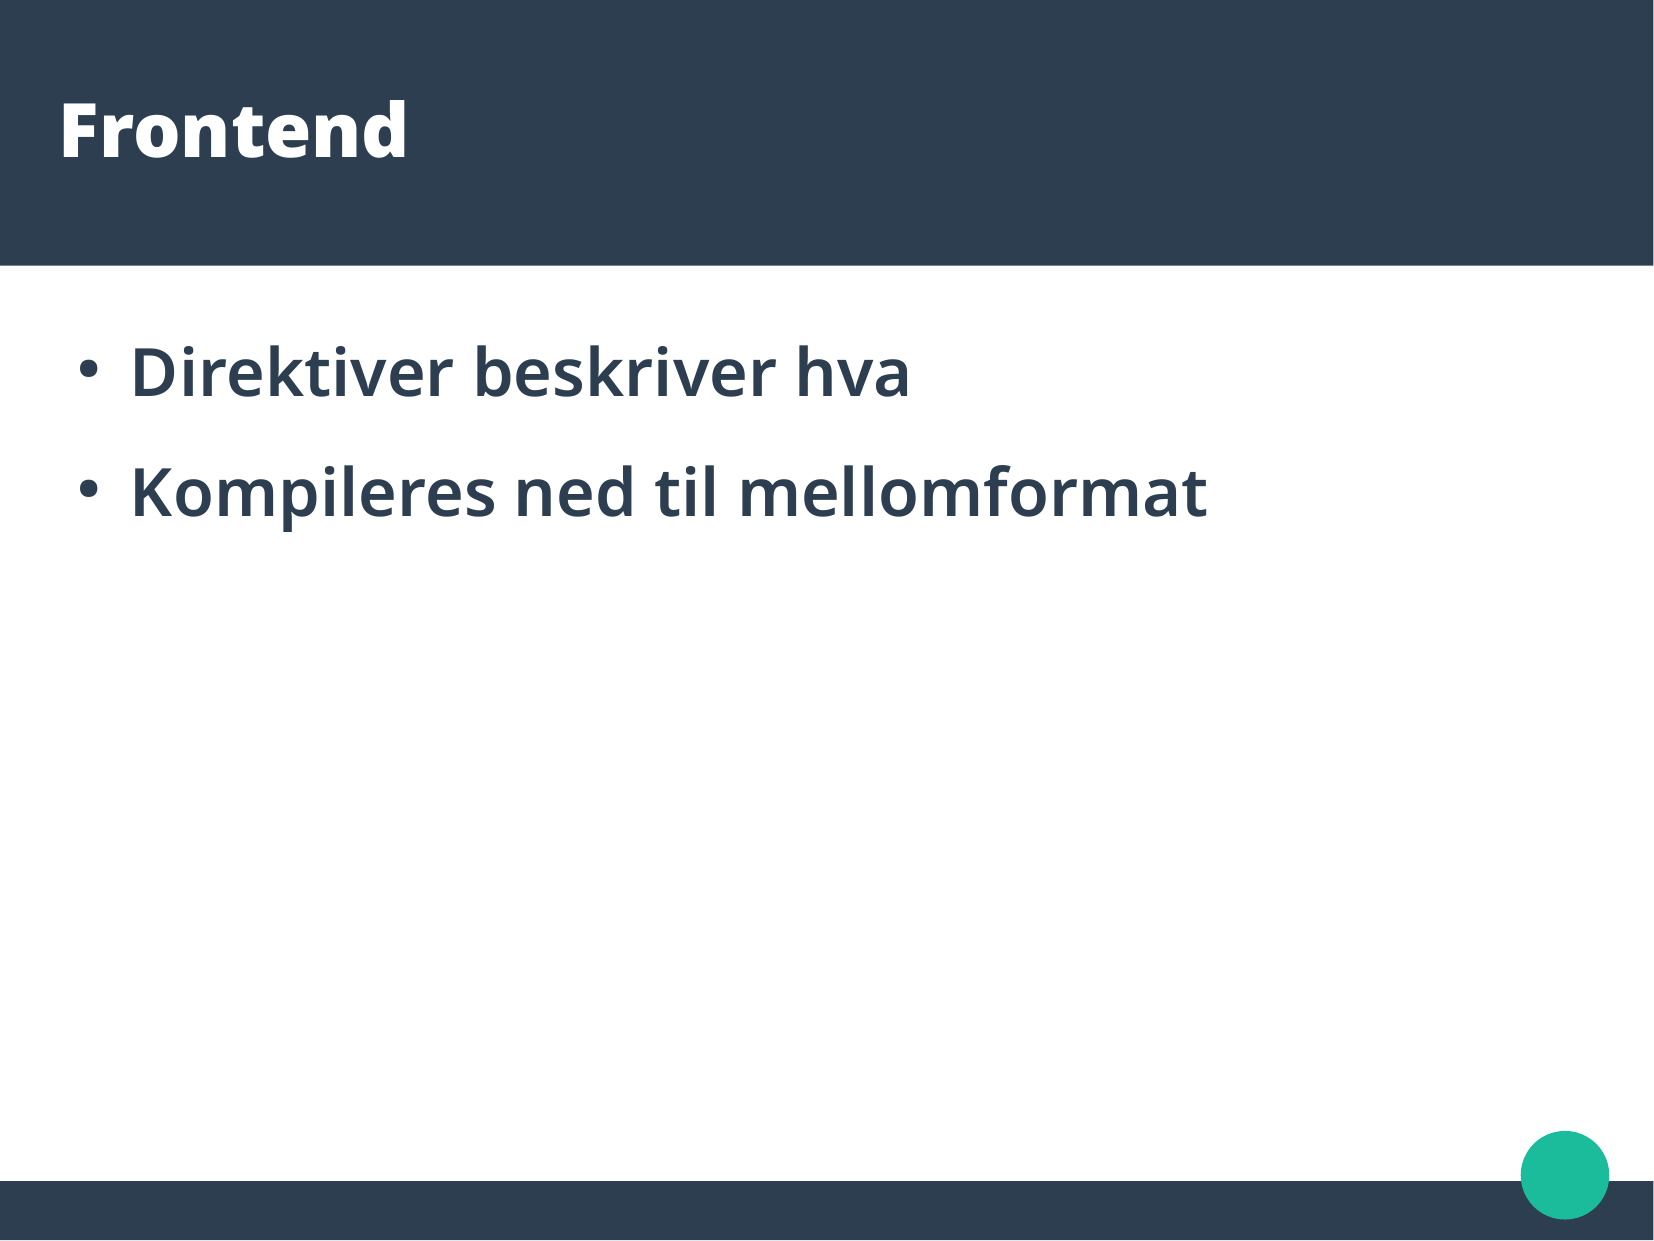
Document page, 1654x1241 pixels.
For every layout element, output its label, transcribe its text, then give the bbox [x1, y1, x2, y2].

list Direktiver beskriver hva Kompileres ned til mellomformat [59, 324, 1595, 1152]
title Frontend [59, 49, 1595, 207]
